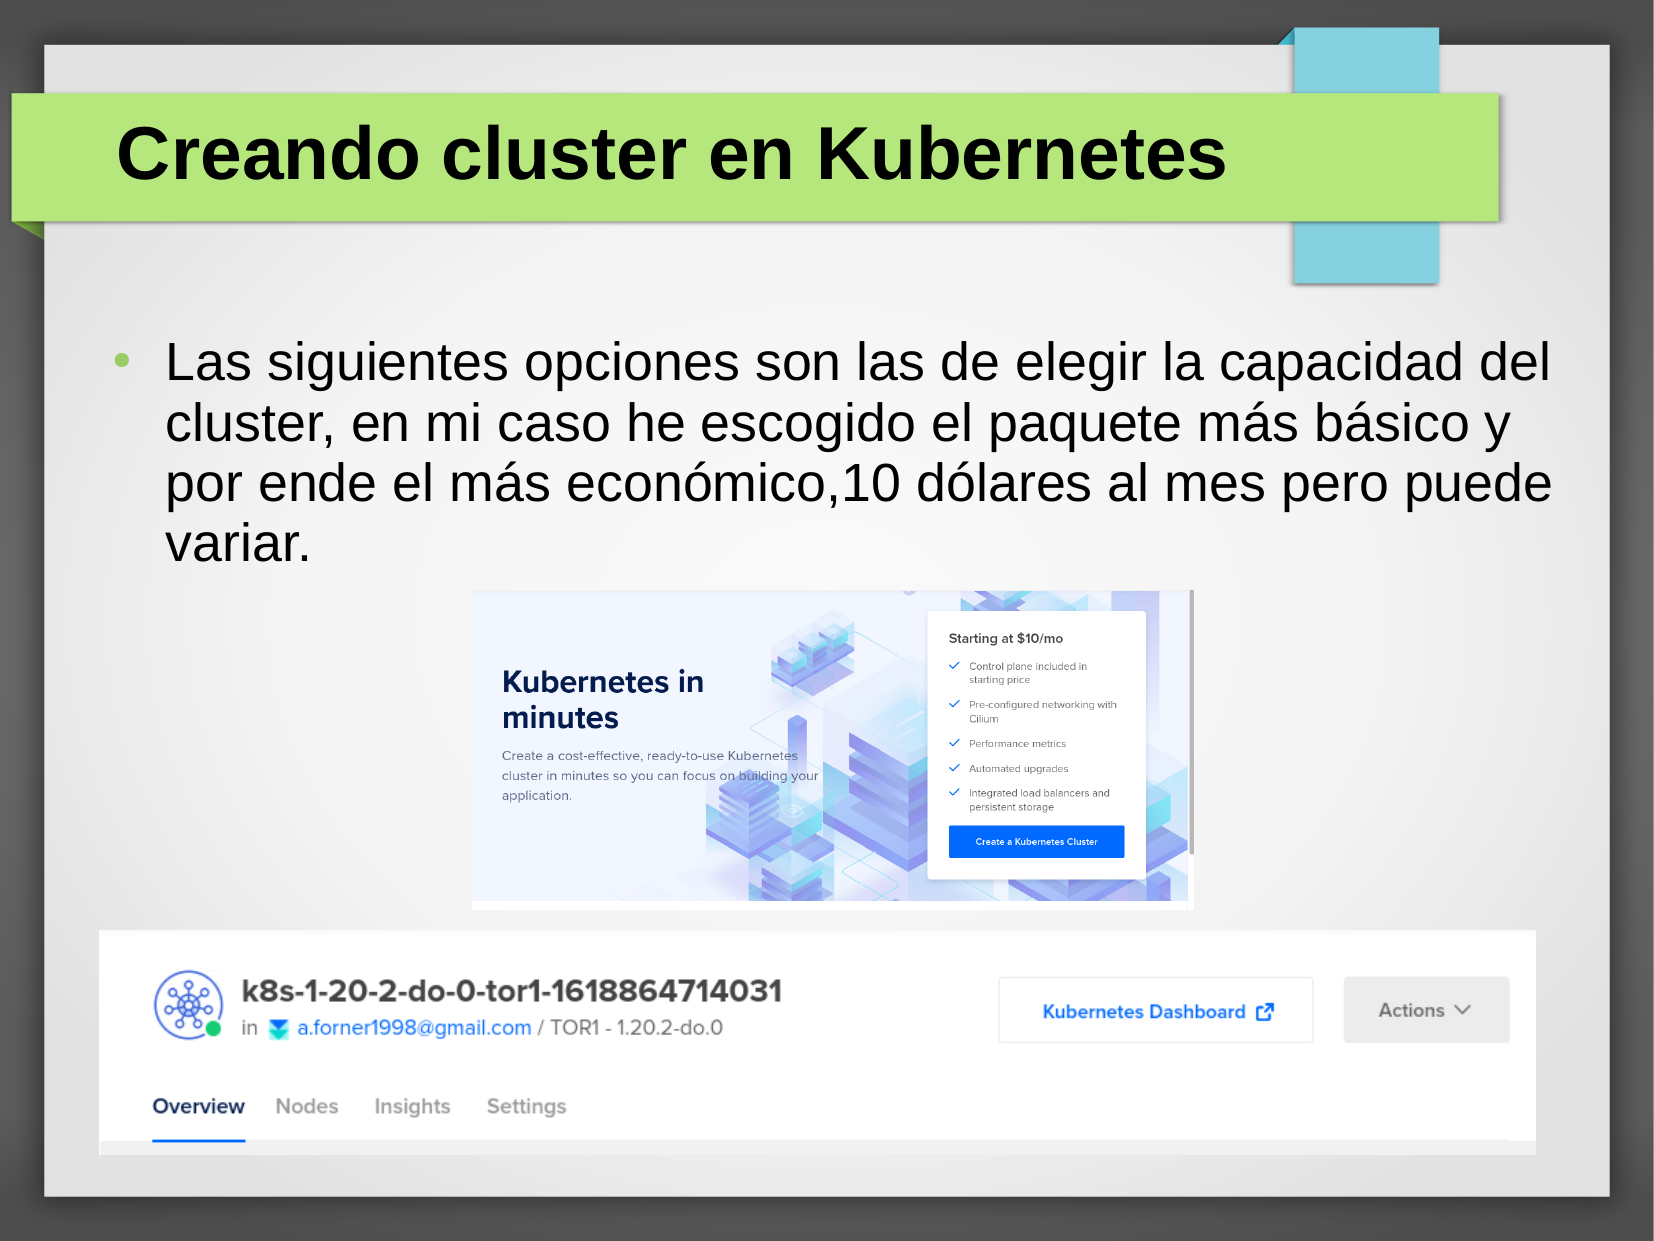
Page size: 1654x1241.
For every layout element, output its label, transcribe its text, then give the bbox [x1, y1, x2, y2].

list Las siguientes opciones son las de elegir la capacidad del cluster, en mi caso he escogido el paquete más básico y por ende el más económico,10 dólares al mes pero puede variar. [94, 331, 1583, 1052]
picture [0, 0, 1654, 1241]
title Creando cluster en Kubernetes [82, 94, 1264, 213]
